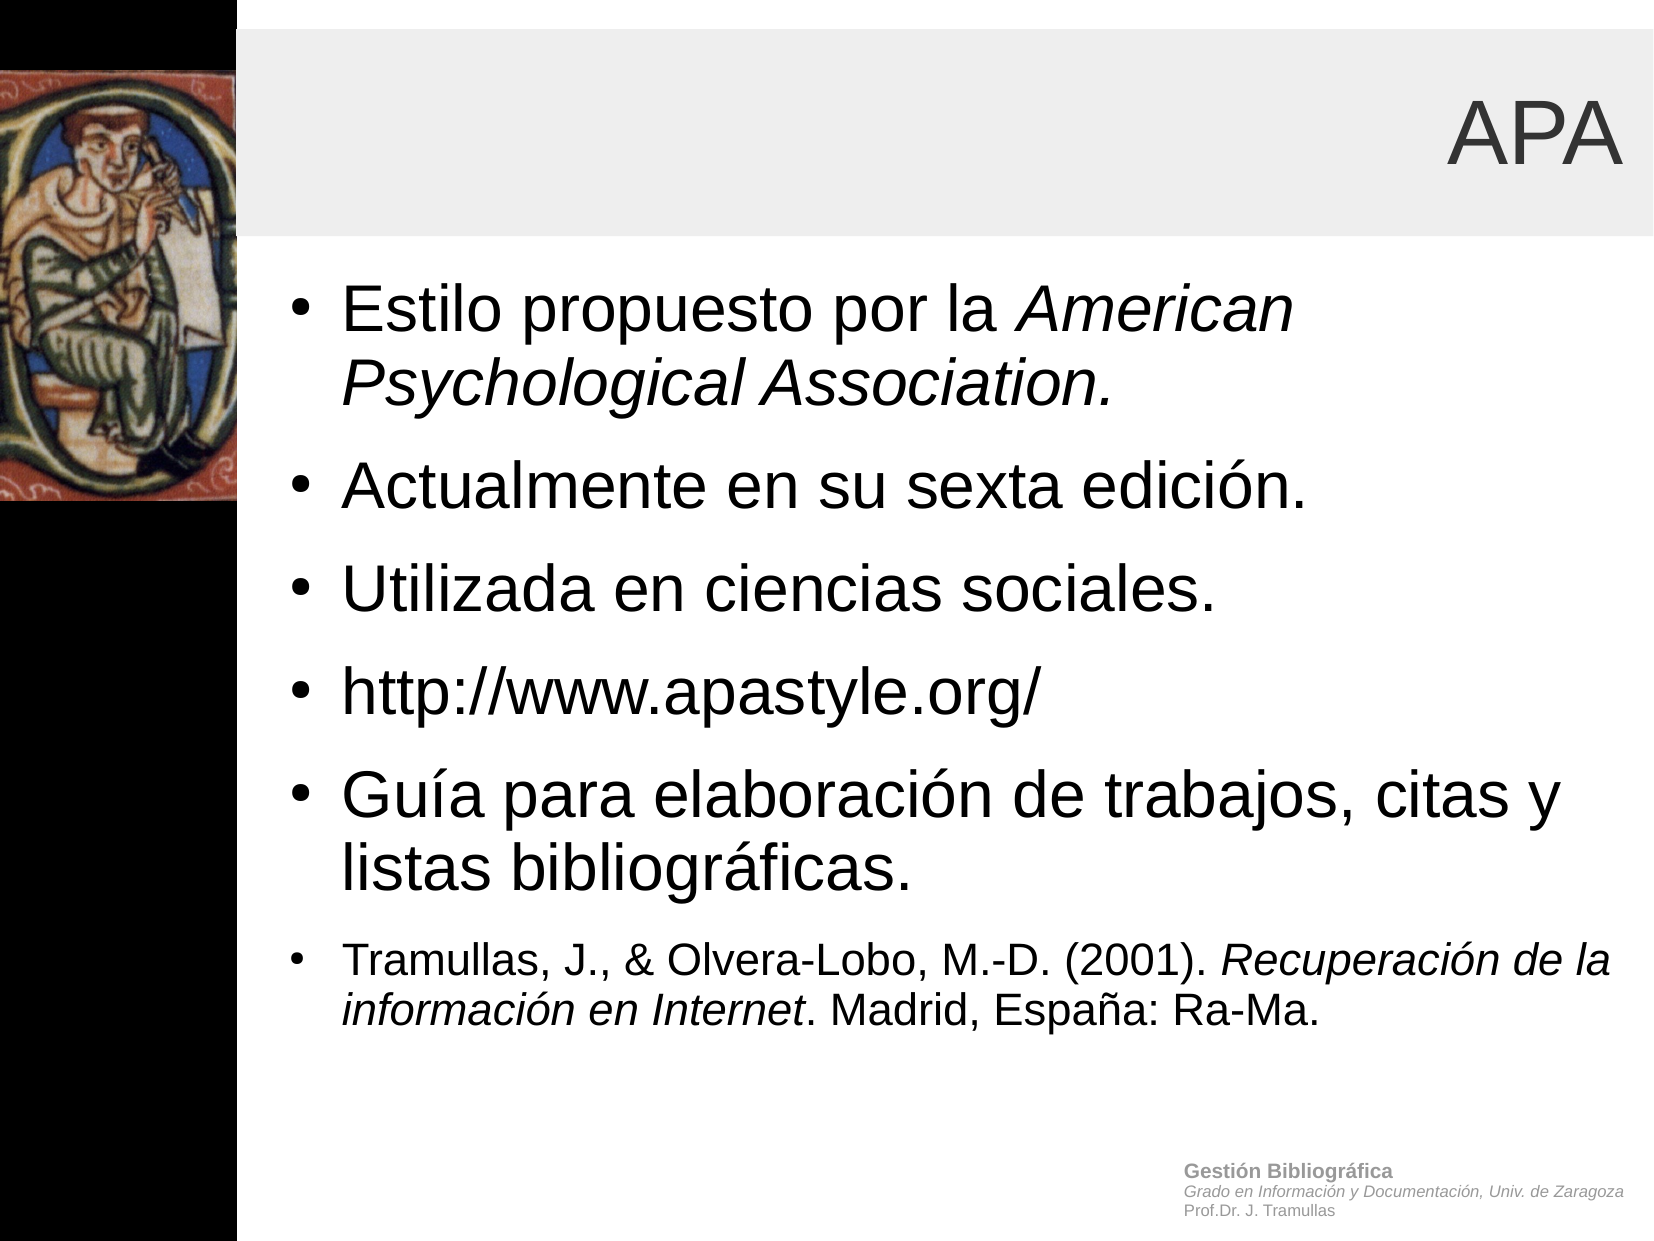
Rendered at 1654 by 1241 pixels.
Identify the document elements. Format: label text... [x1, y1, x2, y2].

title APA [236, 29, 1654, 237]
picture [0, 70, 237, 501]
list Estilo propuesto por la American Psychological Association. Actualmente en su sexta edición. Utilizada en ciencias sociales. http://www.apastyle.org/ Guía para elaboración de trabajos, citas y listas bibliográficas. Tramullas, J., & Olvera-Lobo, M.-D. (2001). Recuperación de la información en Internet. Madrid, España: Ra-Ma. [271, 271, 1619, 1040]
